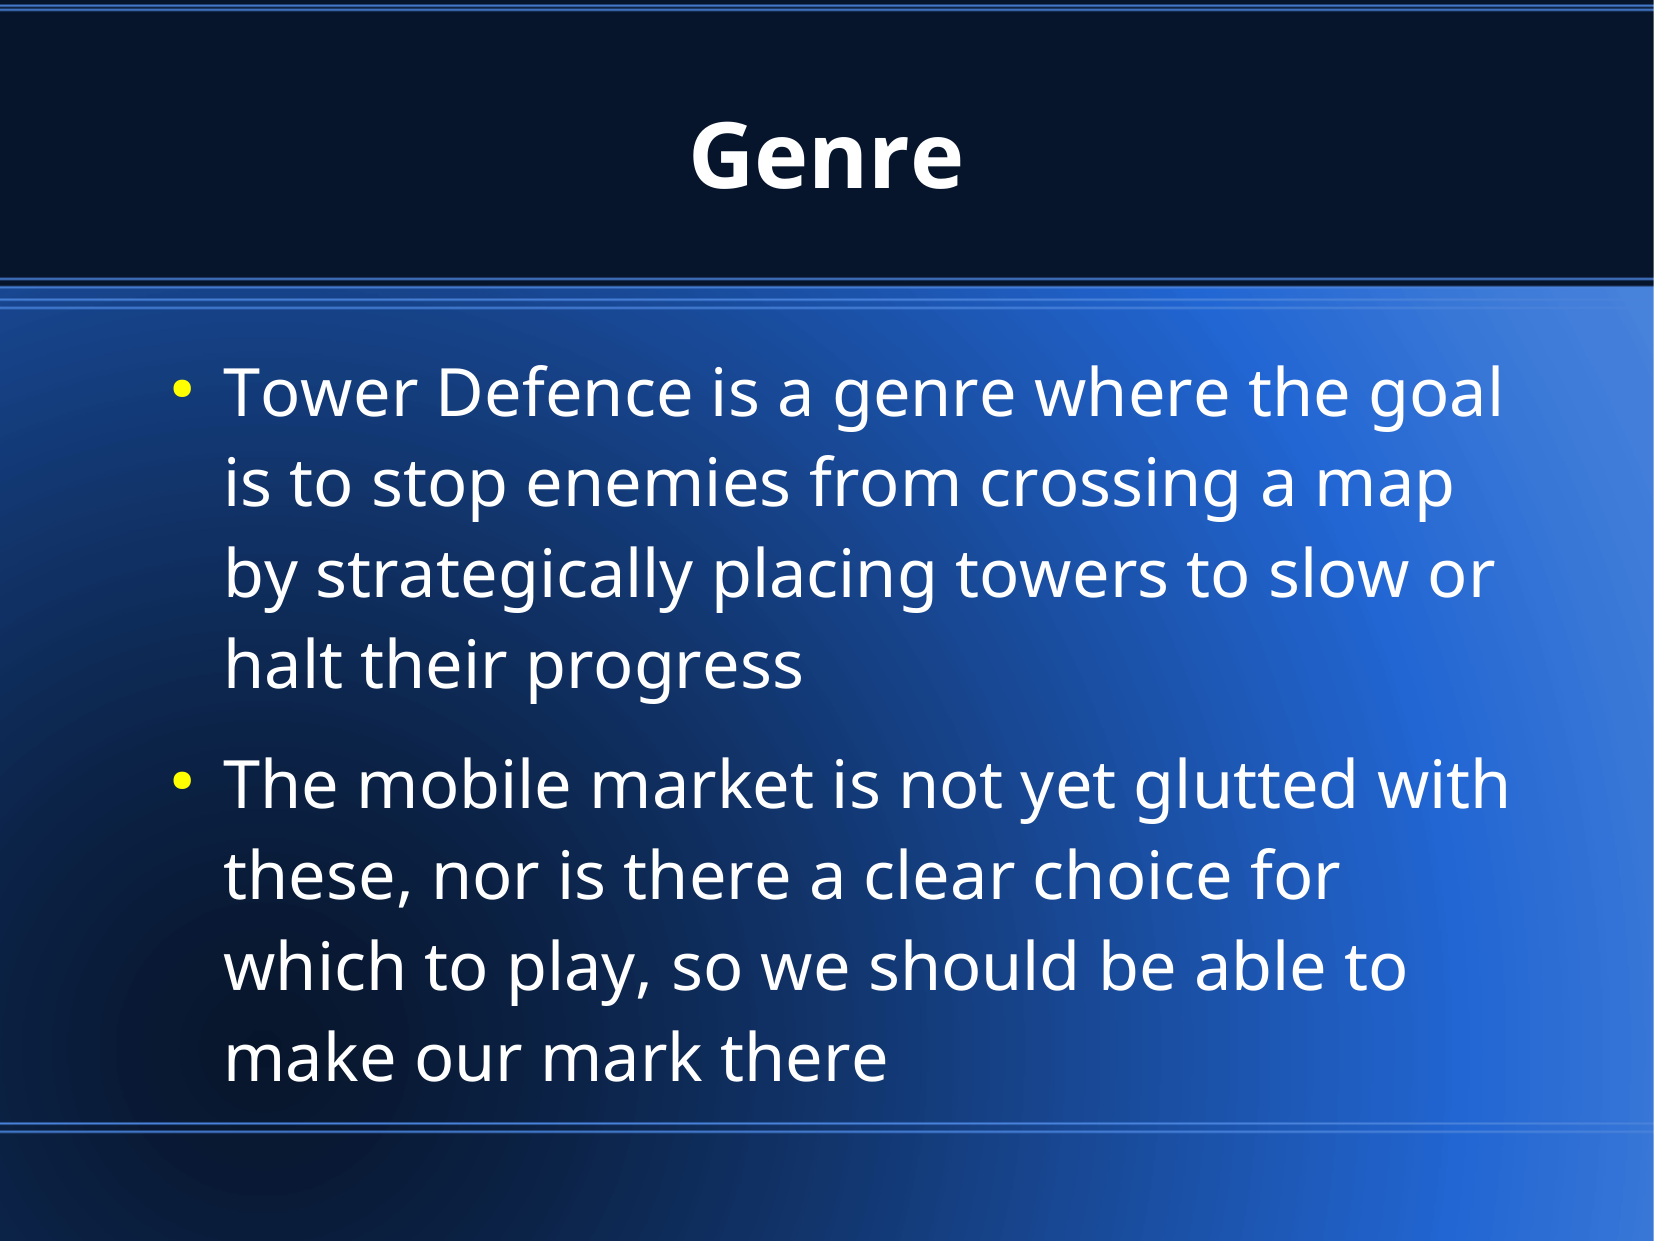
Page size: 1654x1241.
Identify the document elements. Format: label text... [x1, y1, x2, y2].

title Genre [82, 49, 1571, 257]
picture [0, 0, 1654, 1241]
list Tower Defence is a genre where the goal is to stop enemies from crossing a map by strategically placing towers to slow or halt their progress The mobile market is not yet glutted with these, nor is there a clear choice for which to play, so we should be able to make our mark there [152, 344, 1534, 1127]
